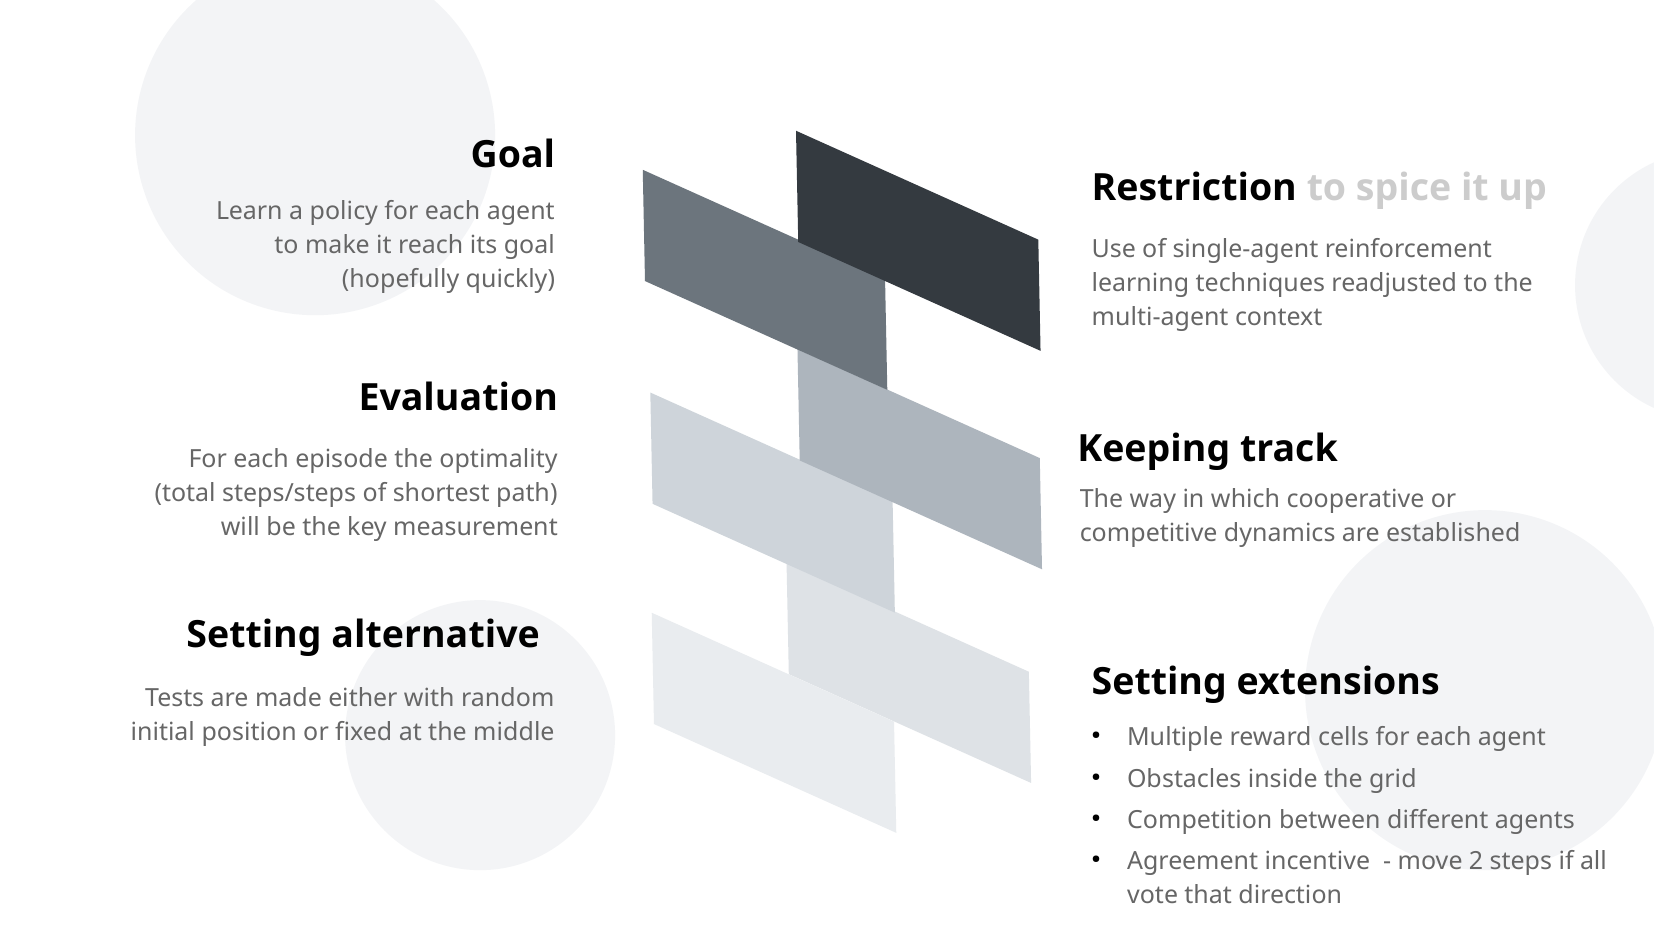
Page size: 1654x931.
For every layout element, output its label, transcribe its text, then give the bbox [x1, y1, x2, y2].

text_box Learn a policy for each agent to make it reach its goal (hopefully quickly) [187, 185, 571, 309]
text_box Keeping track [1077, 421, 1408, 473]
text_box Tests are made either with random initial position or fixed at the middle [75, 672, 571, 796]
text_box For each episode the optimality (total steps/steps of shortest path) will be the key measurement [112, 432, 574, 608]
text_box Setting extensions [1076, 647, 1633, 764]
text_box The way in which cooperative or competitive dynamics are established [1065, 472, 1583, 596]
text_box Restriction to spice it up [1076, 153, 1595, 220]
text_box Use of single-agent reinforcement learning techniques readjusted to the multi-agent context [1076, 223, 1595, 347]
text_box Multiple reward cells for each agent Obstacles inside the grid Competition between different agents Agreement incentive - move 2 steps if all vote that direction [1076, 711, 1632, 918]
text_box Goal [240, 120, 571, 186]
text_box Setting alternative [150, 600, 556, 676]
text_box Evaluation [243, 362, 574, 429]
